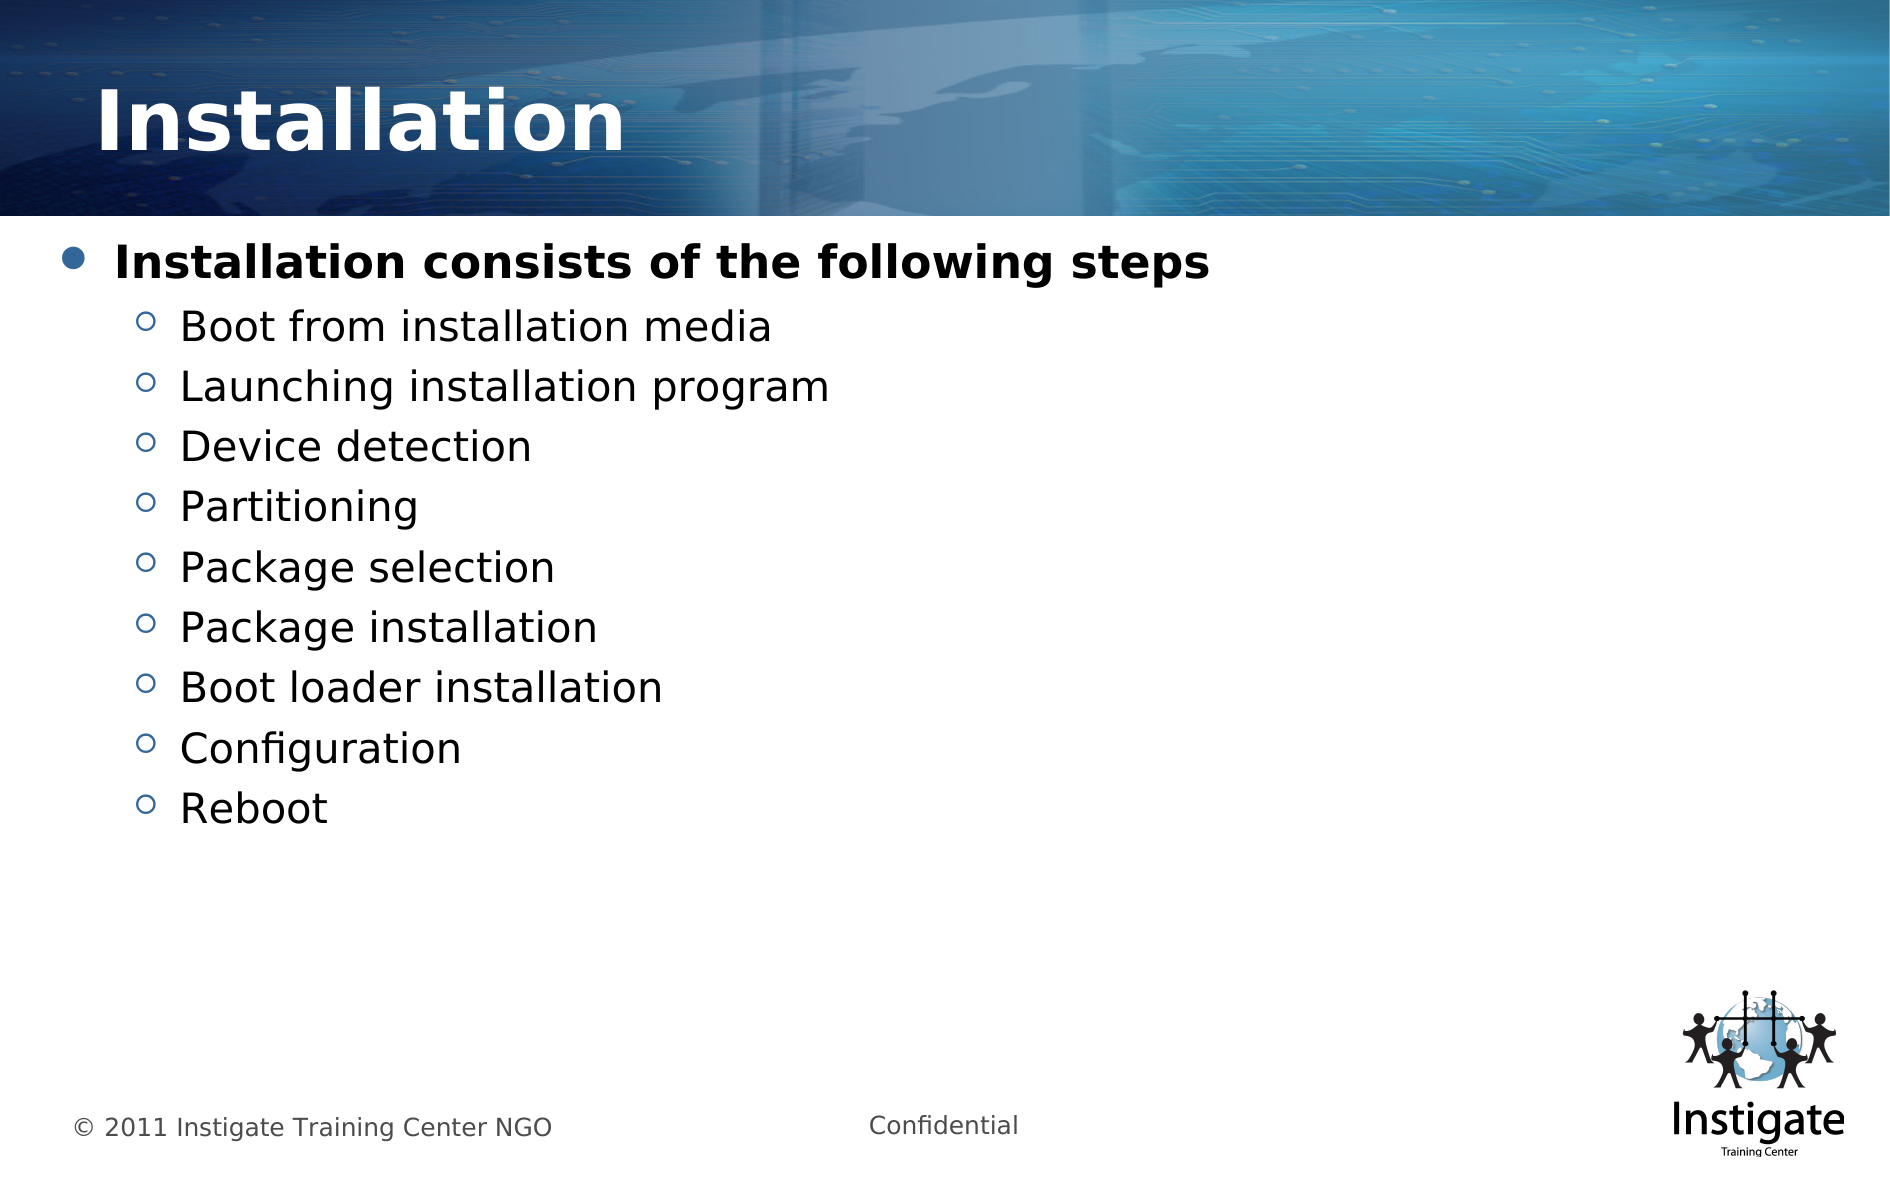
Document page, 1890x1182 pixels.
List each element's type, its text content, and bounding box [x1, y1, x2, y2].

picture [0, 0, 1890, 216]
list Installation consists of the following steps Boot from installation media Launching installation program Device detection Partitioning Package selection Package installation Boot loader installation Configuration Reboot [59, 236, 1831, 1001]
title Installation [94, 54, 1793, 210]
picture [1674, 990, 1844, 1157]
